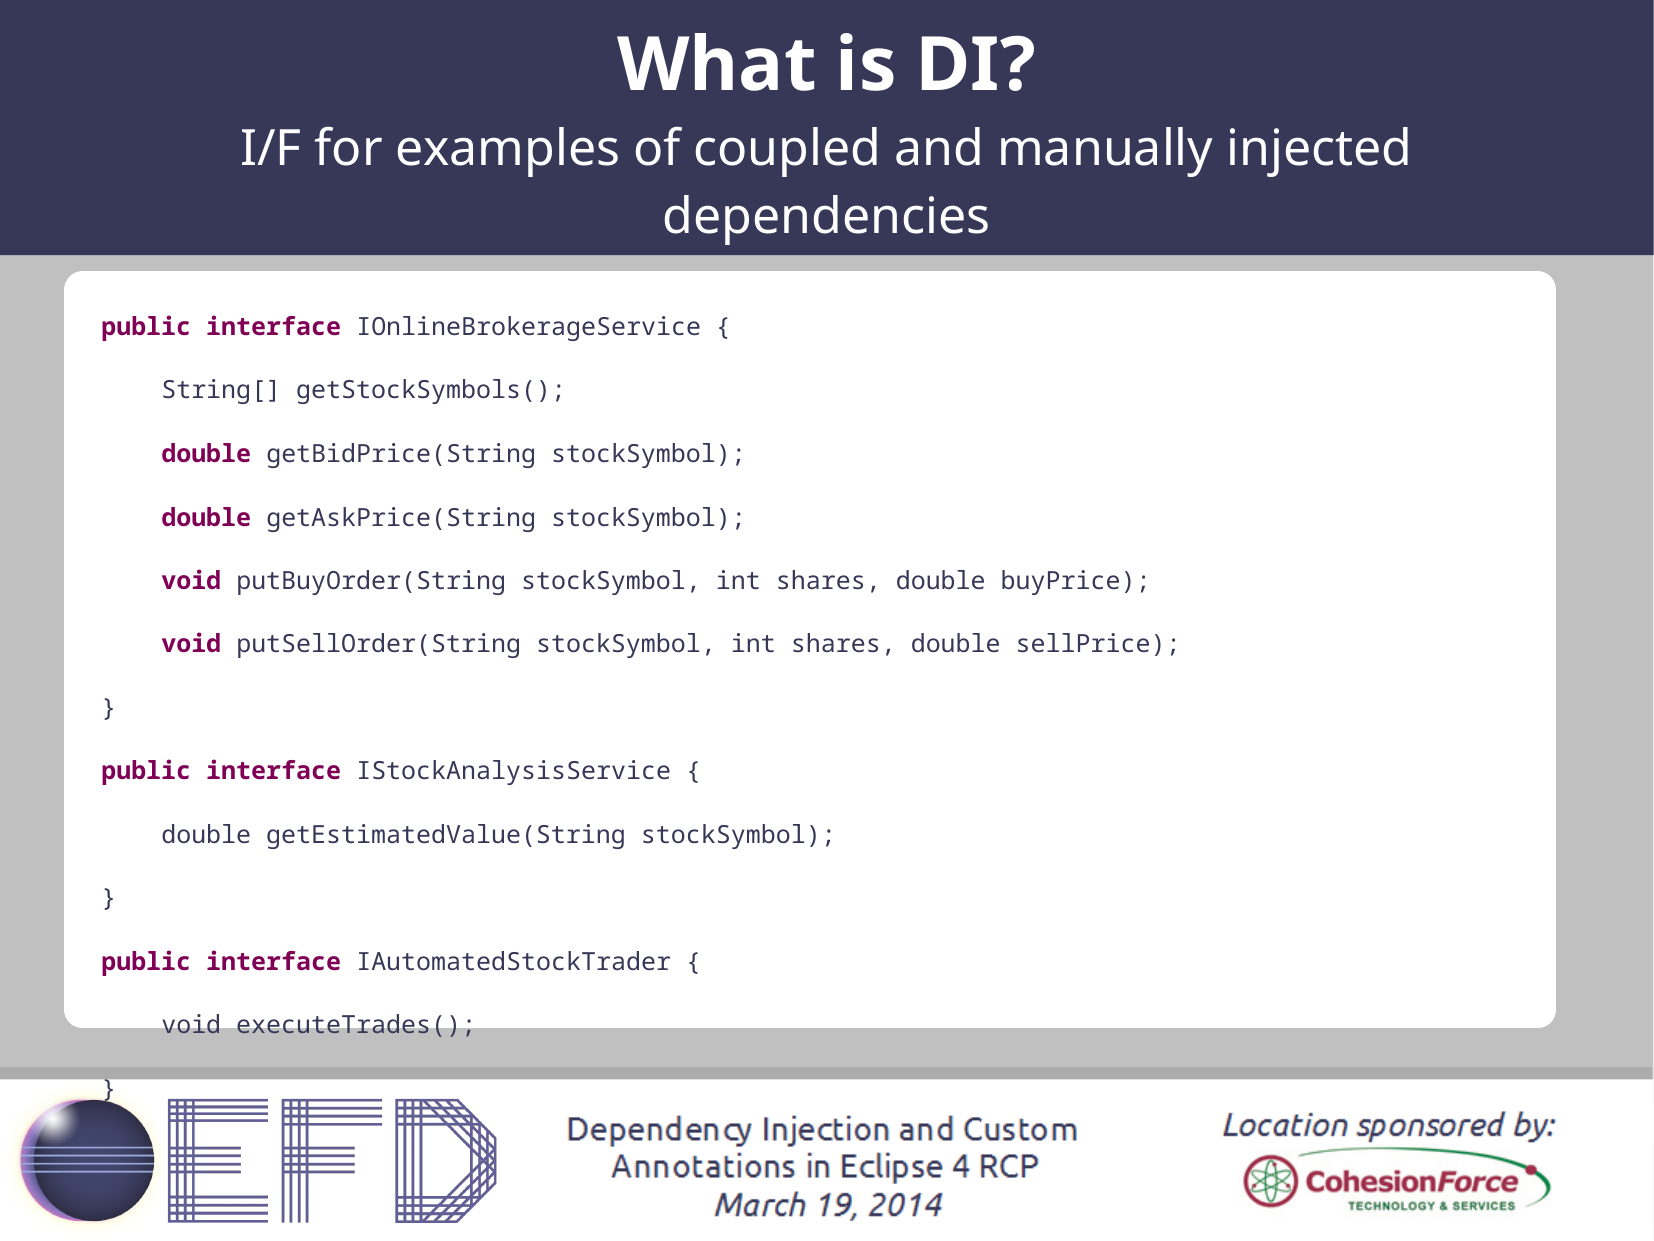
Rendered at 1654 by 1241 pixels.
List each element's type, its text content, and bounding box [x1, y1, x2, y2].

picture [549, 1082, 1105, 1241]
title What is DI? I/F for examples of coupled and manually injected dependencies [82, 25, 1571, 233]
picture [1110, 1104, 1654, 1241]
list public interface IOnlineBrokerageService { String[] getStockSymbols(); double getBidPrice(String stockSymbol); double getAskPrice(String stockSymbol); void putBuyOrder(String stockSymbol, int shares, double buyPrice); void putSellOrder(String stockSymbol, int shares, double sellPrice); } public interface IStockAnalysisService { double getEstimatedValue(String stockSymbol); } public interface IAutomatedStockTrader { void executeTrades(); } [82, 290, 1538, 1010]
picture [0, 1079, 497, 1241]
